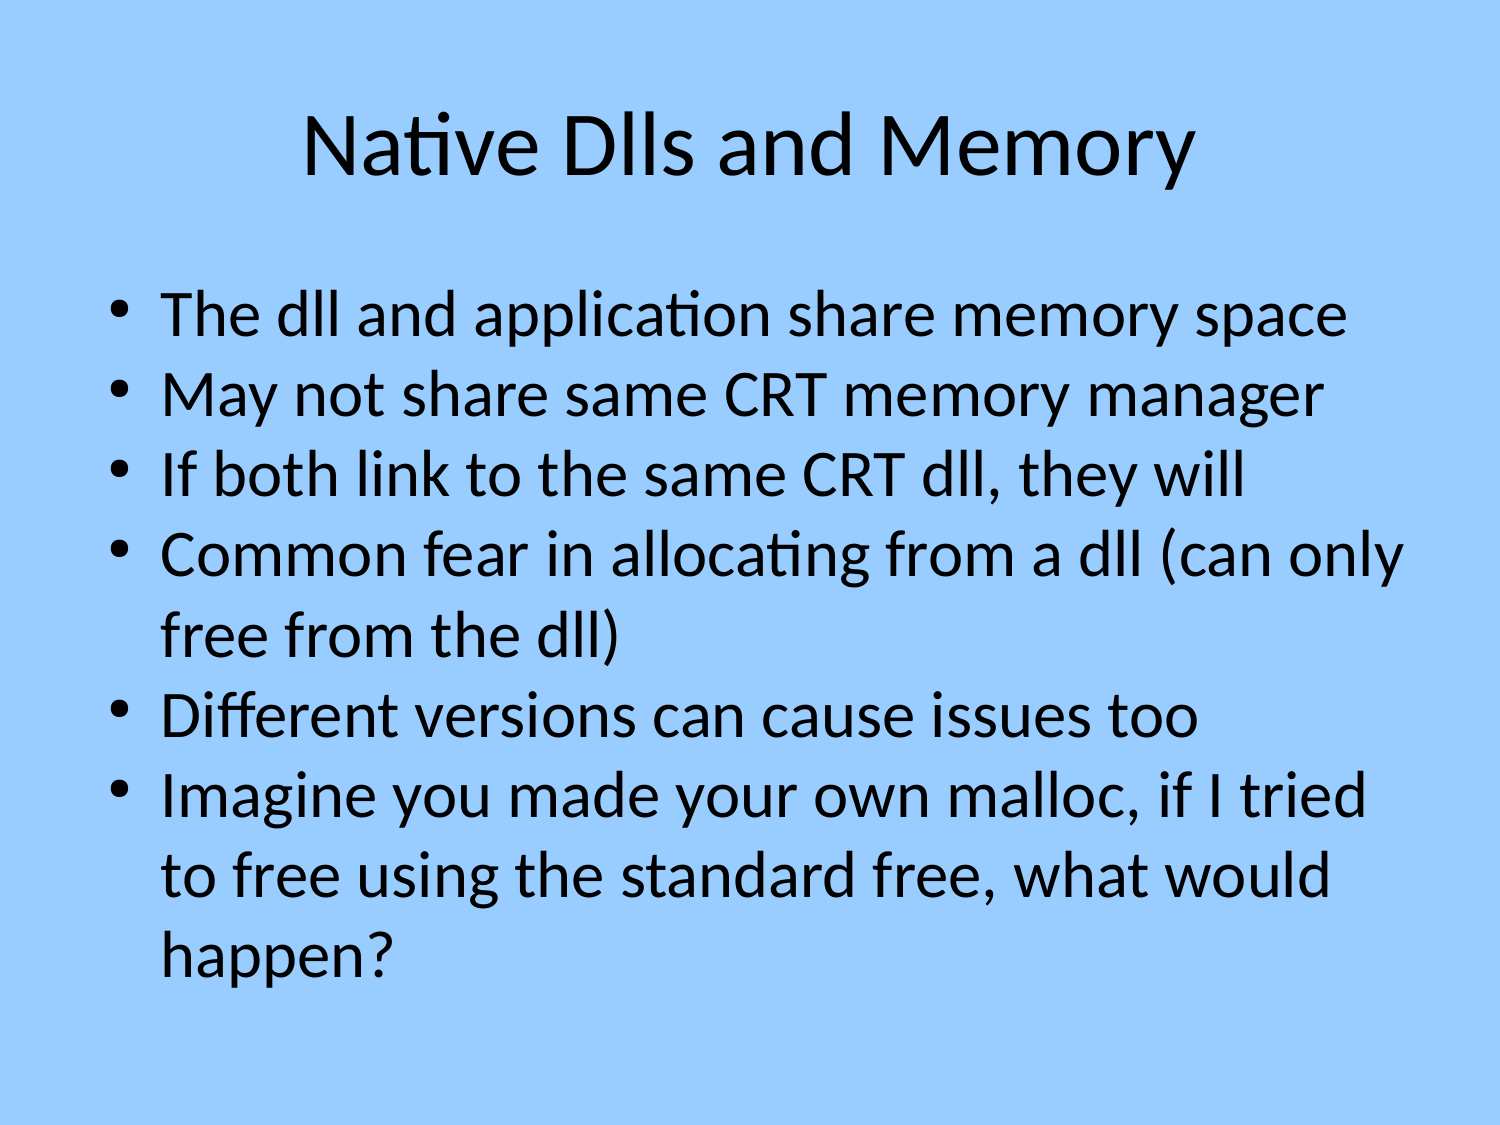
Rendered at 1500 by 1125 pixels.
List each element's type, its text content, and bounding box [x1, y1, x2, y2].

list The dll and application share memory space May not share same CRT memory manager If both link to the same CRT dll, they will Common fear in allocating from a dll (can only free from the dll) Different versions can cause issues too Imagine you made your own malloc, if I tried to free using the standard free, what would happen? [75, 262, 1425, 1005]
title Native Dlls and Memory [75, 45, 1425, 233]
